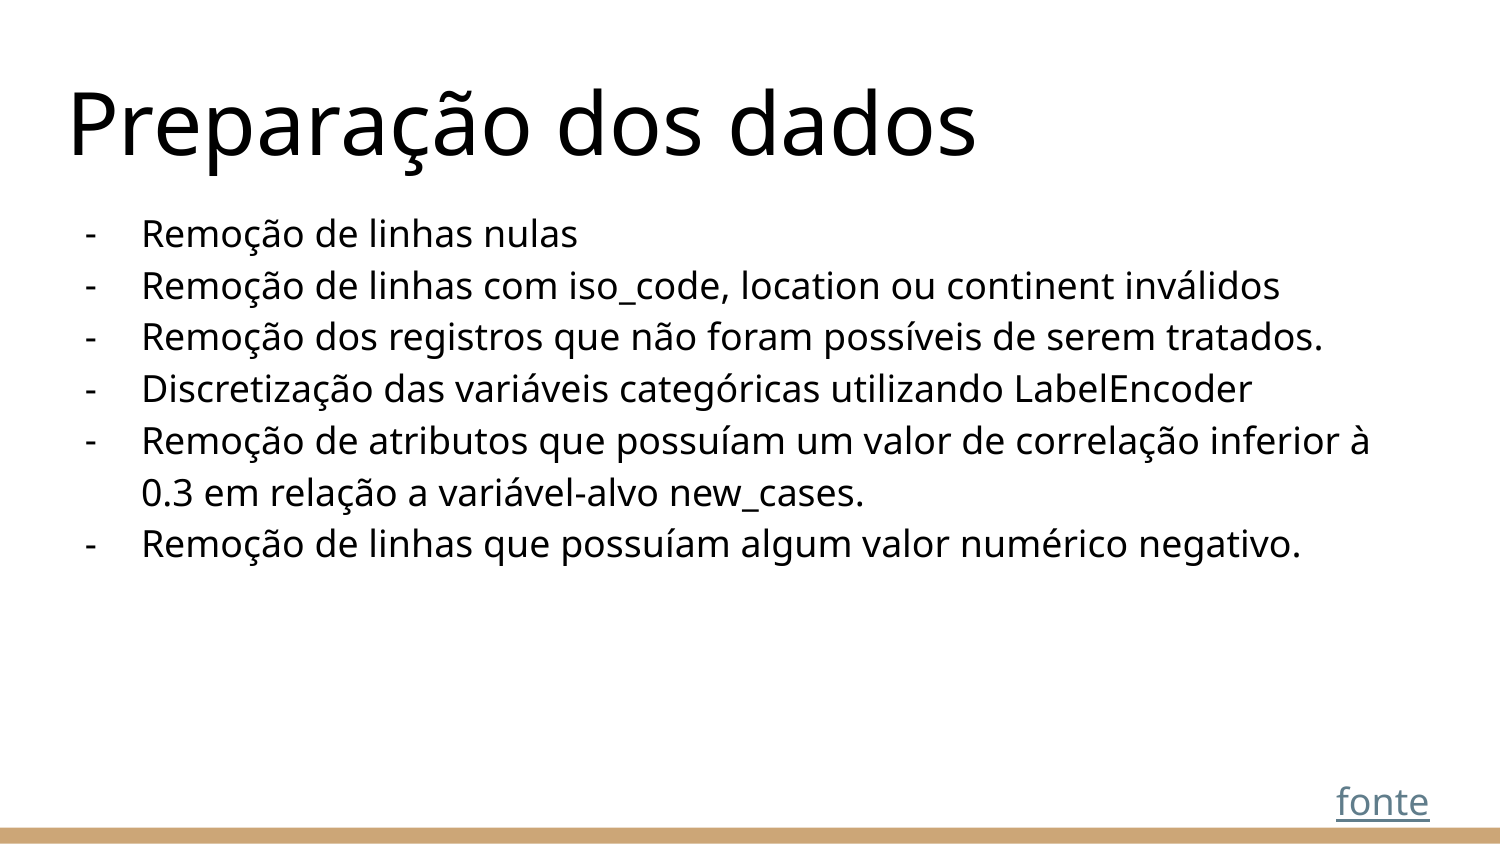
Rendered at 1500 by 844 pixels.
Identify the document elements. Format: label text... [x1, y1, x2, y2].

text_box fonte [1321, 763, 1449, 844]
list Remoção de linhas nulas Remoção de linhas com iso_code, location ou continent inválidos Remoção dos registros que não foram possíveis de serem tratados. Discretização das variáveis categóricas utilizando LabelEncoder Remoção de atributos que possuíam um valor de correlação inferior à 0.3 em relação a variável-alvo new_cases. Remoção de linhas que possuíam algum valor numérico negativo. [51, 188, 1388, 792]
title Preparação dos dados [51, 51, 1449, 189]
